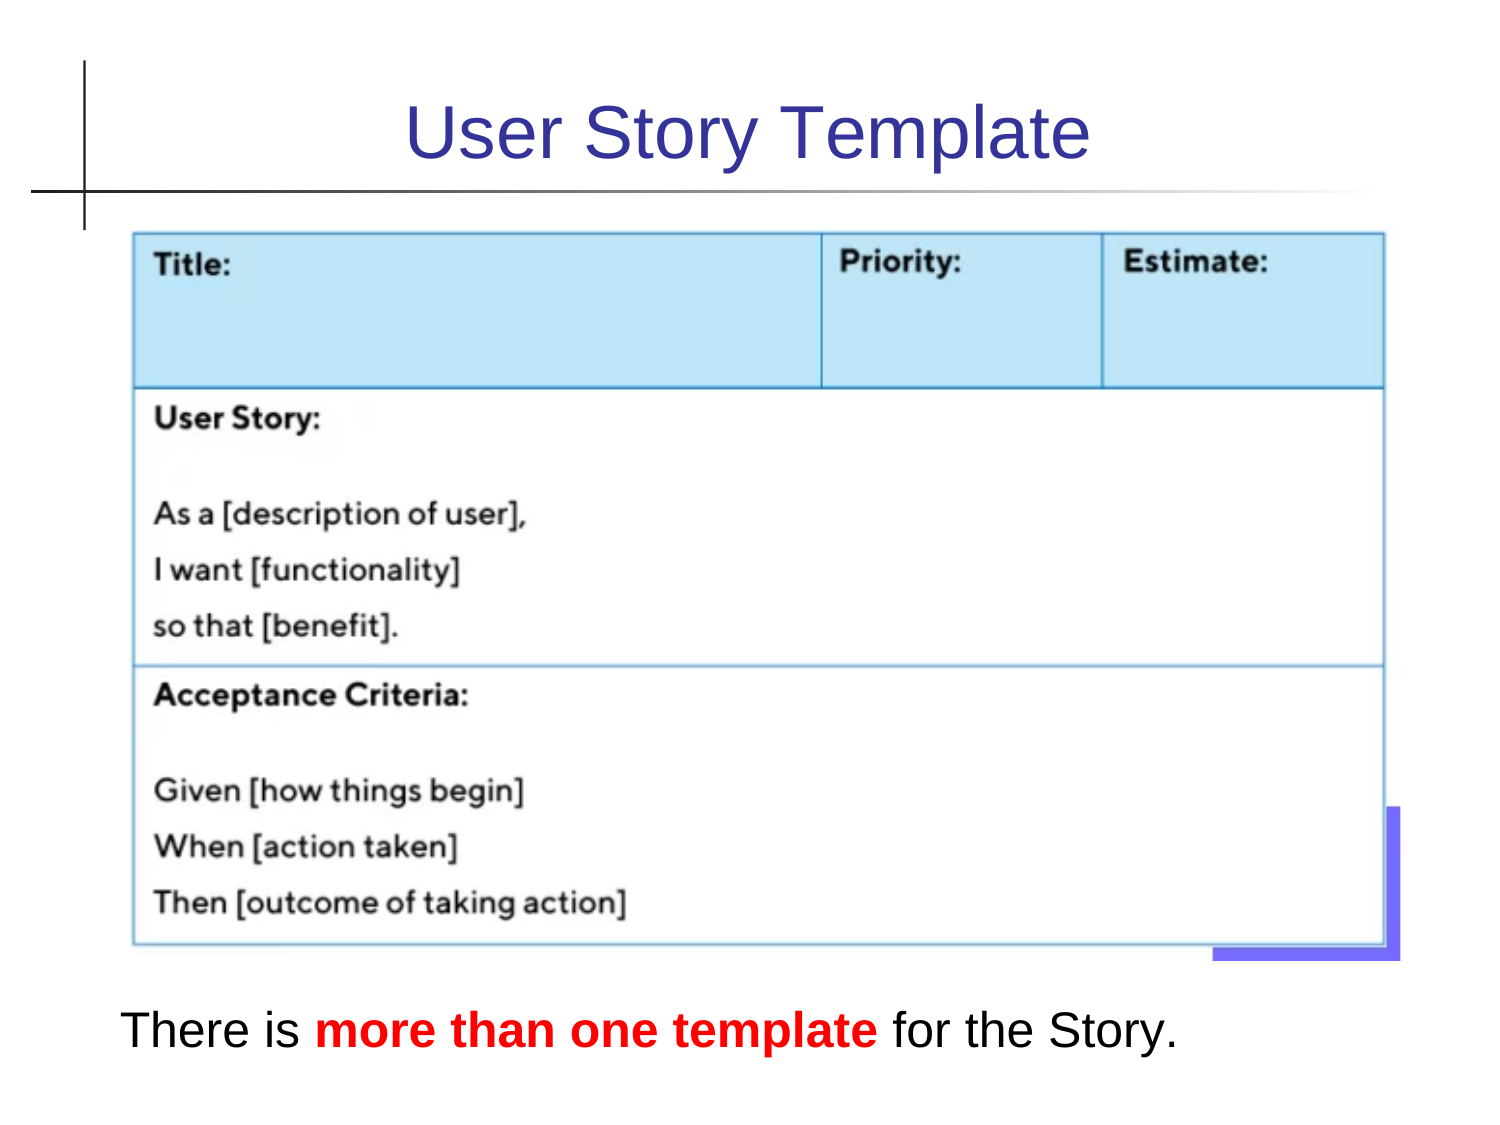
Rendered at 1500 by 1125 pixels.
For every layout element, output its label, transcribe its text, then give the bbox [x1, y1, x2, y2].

picture [120, 210, 1401, 961]
title User Story Template [100, 42, 1397, 182]
list There is more than one template for the Story. [105, 990, 1402, 1111]
